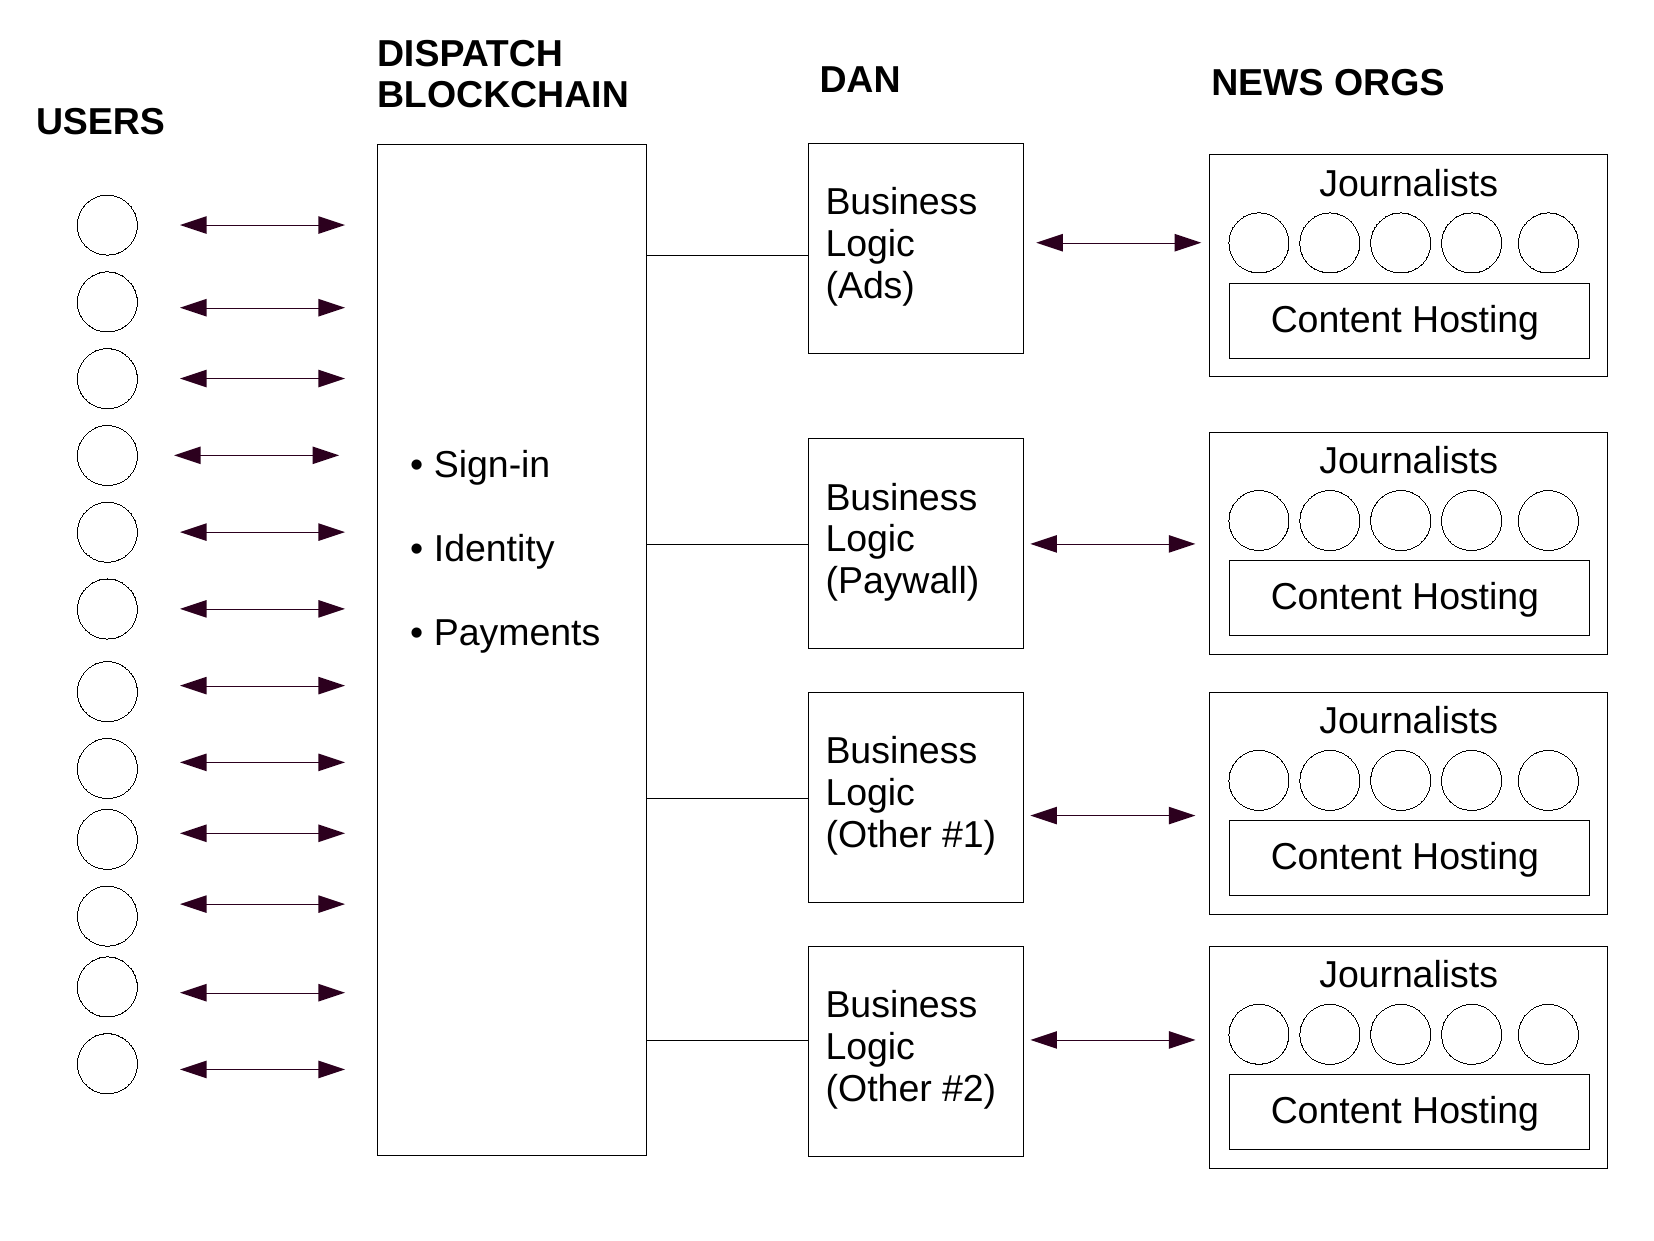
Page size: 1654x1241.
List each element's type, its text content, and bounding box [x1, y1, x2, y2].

text_box Content Hosting [1232, 290, 1578, 348]
text_box Journalists [1209, 946, 1608, 1003]
text_box [77, 886, 138, 947]
text_box Business Logic (Other #1) [810, 722, 1024, 864]
text_box [77, 578, 138, 640]
text_box [77, 661, 138, 722]
text_box Business Logic (Ads) [810, 173, 1024, 315]
text_box [77, 956, 138, 1017]
text_box • Sign-in • Identity • Payments [395, 436, 632, 661]
text_box [808, 143, 1024, 354]
text_box [77, 809, 138, 870]
text_box Business Logic (Other #2) [810, 976, 1024, 1118]
text_box Content Hosting [1232, 1082, 1578, 1139]
text_box Content Hosting [1232, 828, 1578, 886]
text_box [77, 348, 138, 409]
text_box [77, 1033, 138, 1094]
text_box [808, 438, 1024, 649]
text_box Journalists [1209, 432, 1608, 490]
text_box Journalists [1209, 692, 1608, 749]
text_box Journalists [1209, 154, 1608, 212]
text_box NEWS ORGS [1196, 54, 1482, 130]
text_box [77, 425, 138, 486]
text_box [77, 502, 138, 563]
text_box DAN [804, 50, 1000, 132]
text_box [377, 144, 647, 1156]
text_box [77, 271, 138, 332]
text_box [1209, 490, 1608, 655]
text_box Business Logic (Paywall) [810, 468, 1024, 610]
text_box [1209, 749, 1608, 915]
text_box [1209, 1003, 1608, 1169]
text_box DISPATCH BLOCKCHAIN [362, 24, 648, 124]
text_box [808, 692, 1024, 903]
text_box USERS [21, 92, 202, 159]
text_box [77, 738, 138, 799]
text_box [808, 946, 1024, 1157]
text_box Content Hosting [1232, 568, 1578, 626]
text_box [77, 195, 138, 256]
text_box [1209, 212, 1608, 377]
